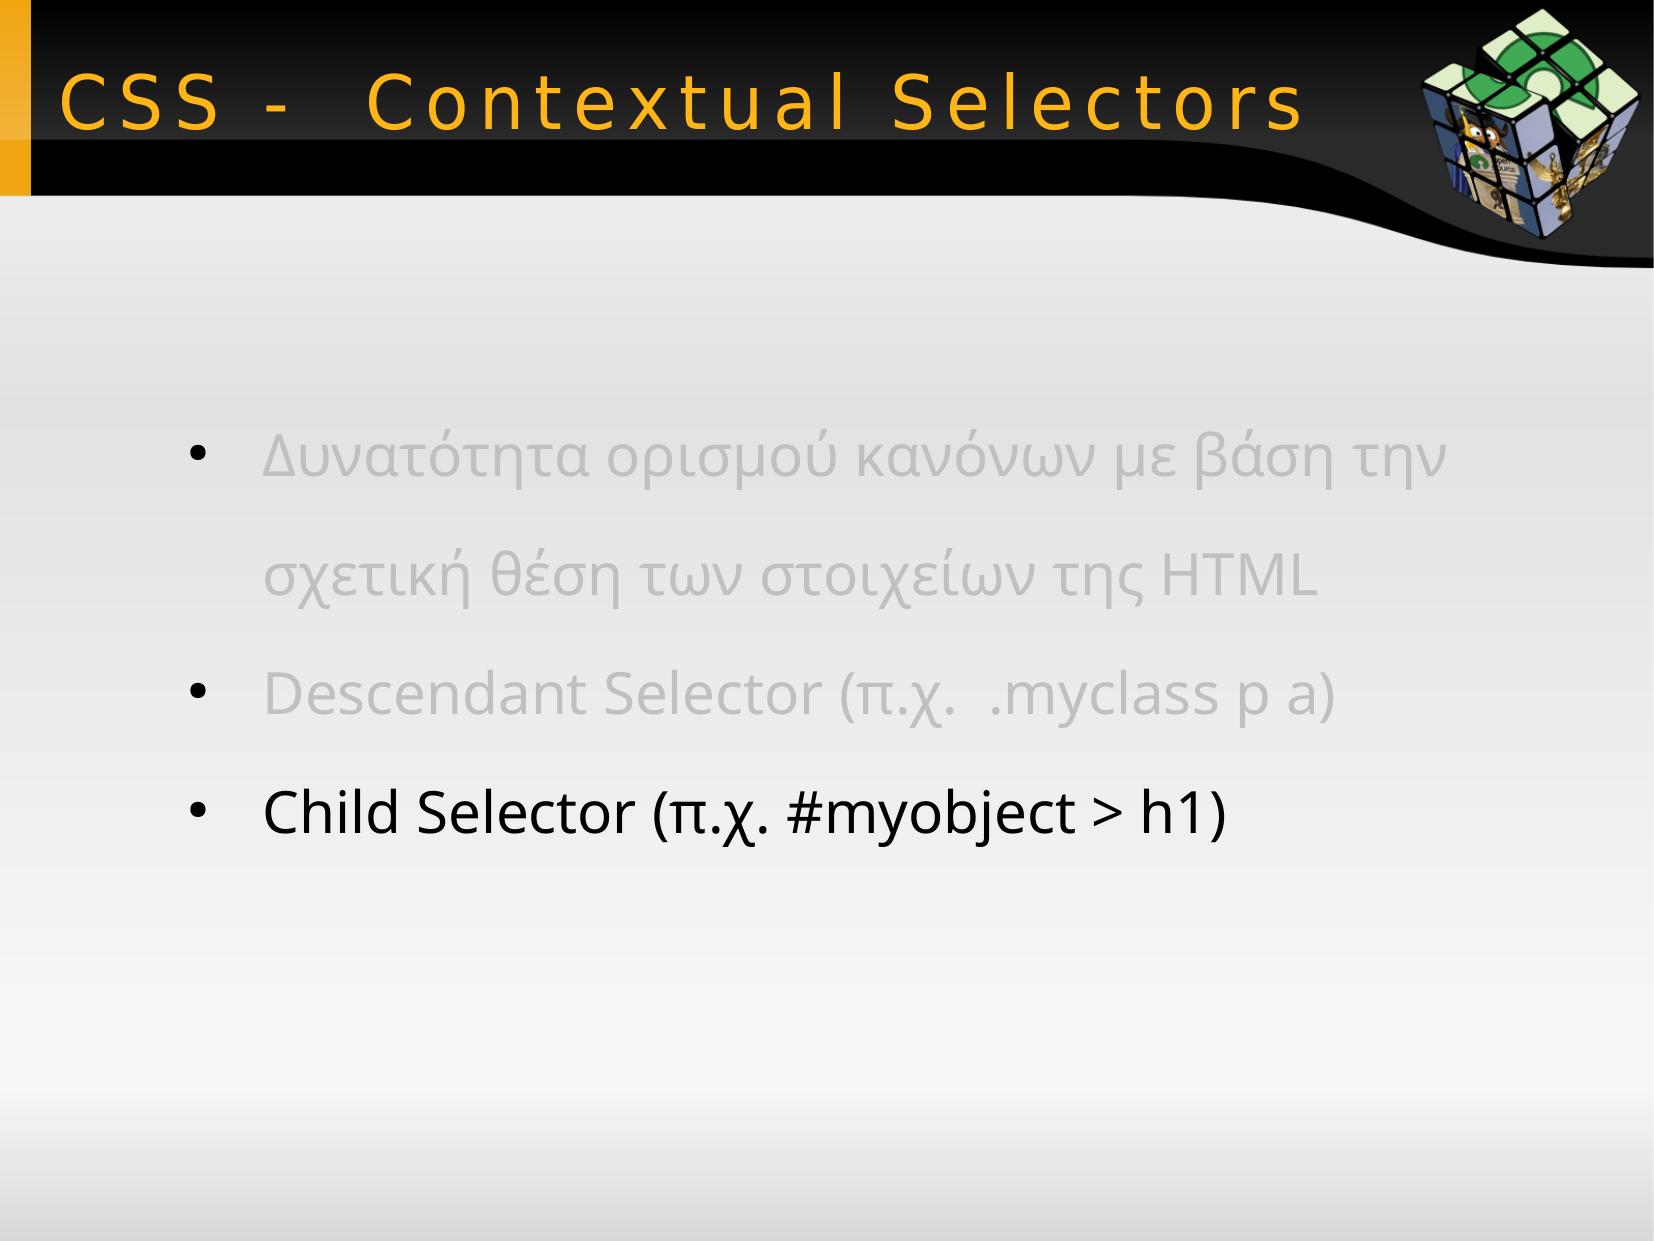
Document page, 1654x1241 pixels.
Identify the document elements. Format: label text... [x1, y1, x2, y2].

subtitle Δυνατότητα ορισμού κανόνων με βάση την σχετική θέση των στοιχείων της HTML Descendant Selector (π.χ. .myclass p a) Child Selector (π.χ. #myobject > h1) [187, 375, 1576, 1201]
title CSS - Contextual Selectors [59, 29, 1313, 178]
picture [0, 0, 1654, 1241]
